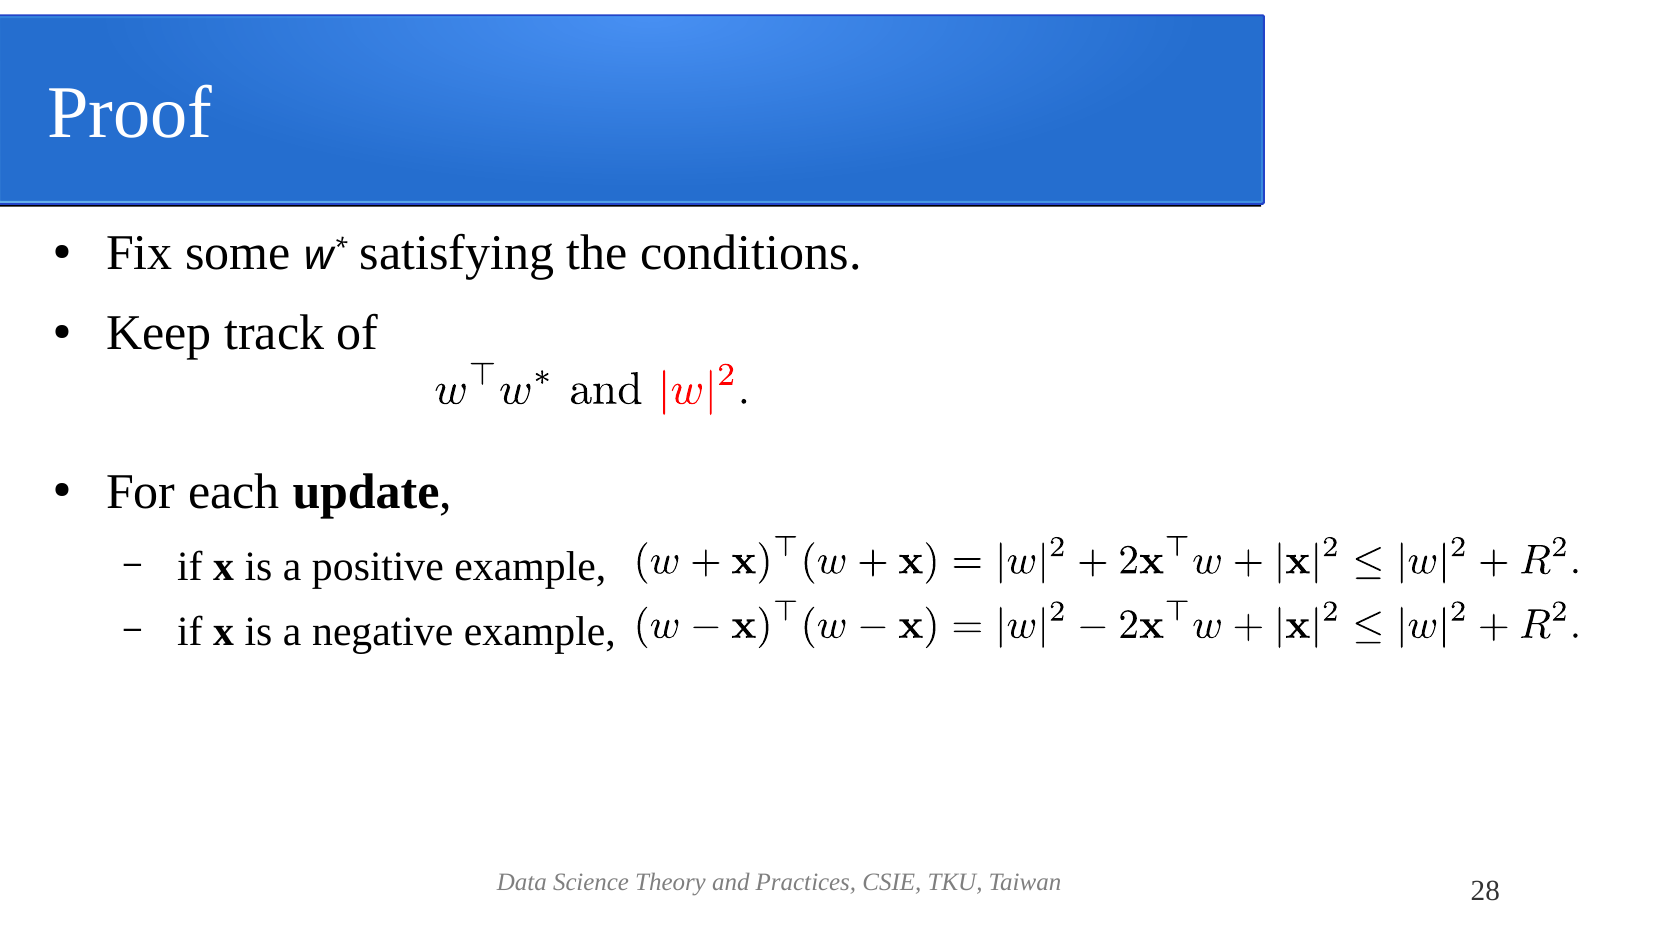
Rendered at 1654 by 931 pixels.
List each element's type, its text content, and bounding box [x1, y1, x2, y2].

picture [633, 600, 1578, 649]
picture [633, 536, 1578, 584]
list Fix some w* satisfying the conditions. Keep track of For each update, if x is a positive example, if x is a negative example, [35, 224, 1524, 764]
picture [434, 362, 747, 416]
title Proof [47, 35, 1199, 189]
